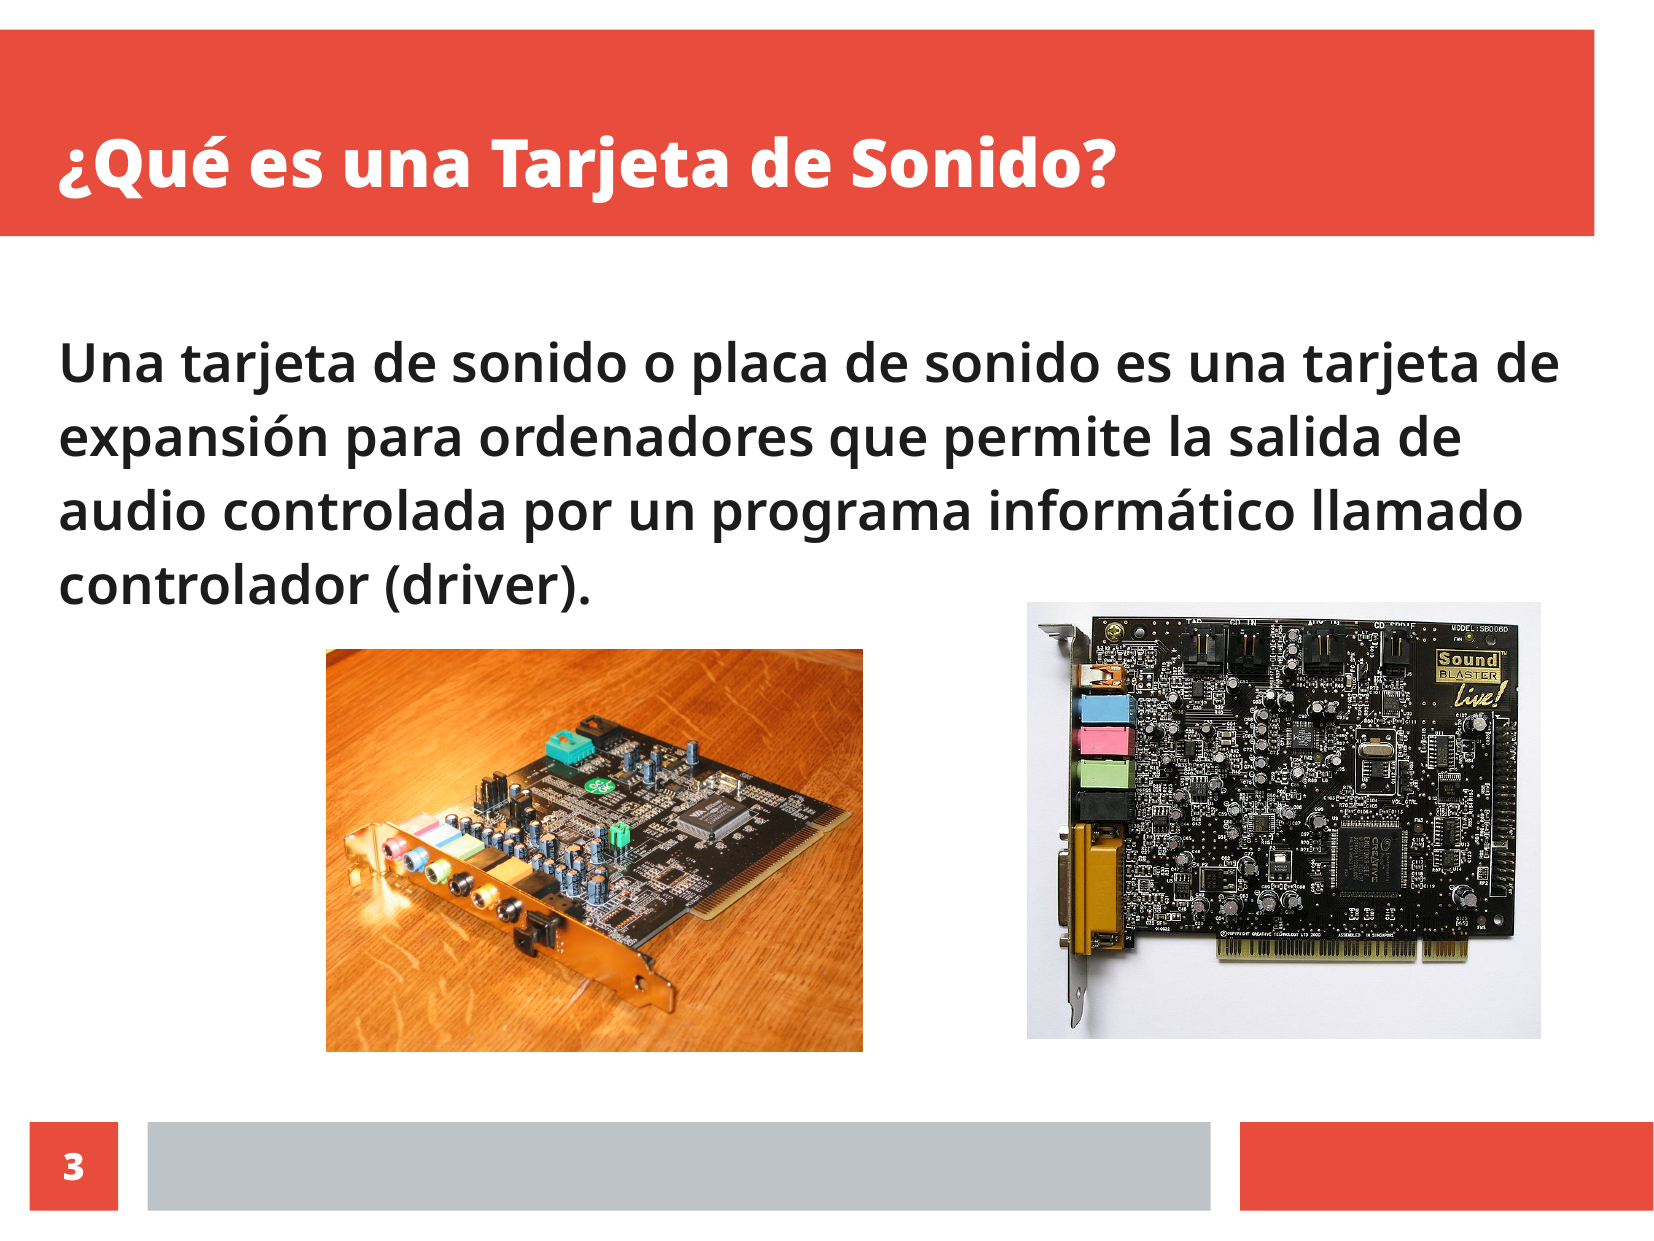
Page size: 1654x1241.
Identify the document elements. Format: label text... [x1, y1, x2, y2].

picture [1027, 602, 1541, 1039]
title ¿Qué es una Tarjeta de Sonido? [59, 59, 1595, 207]
list Una tarjeta de sonido o placa de sonido es una tarjeta de expansión para ordenadores que permite la salida de audio controlada por un programa informático llamado controlador (driver). [59, 324, 1565, 1093]
picture [326, 649, 863, 1052]
